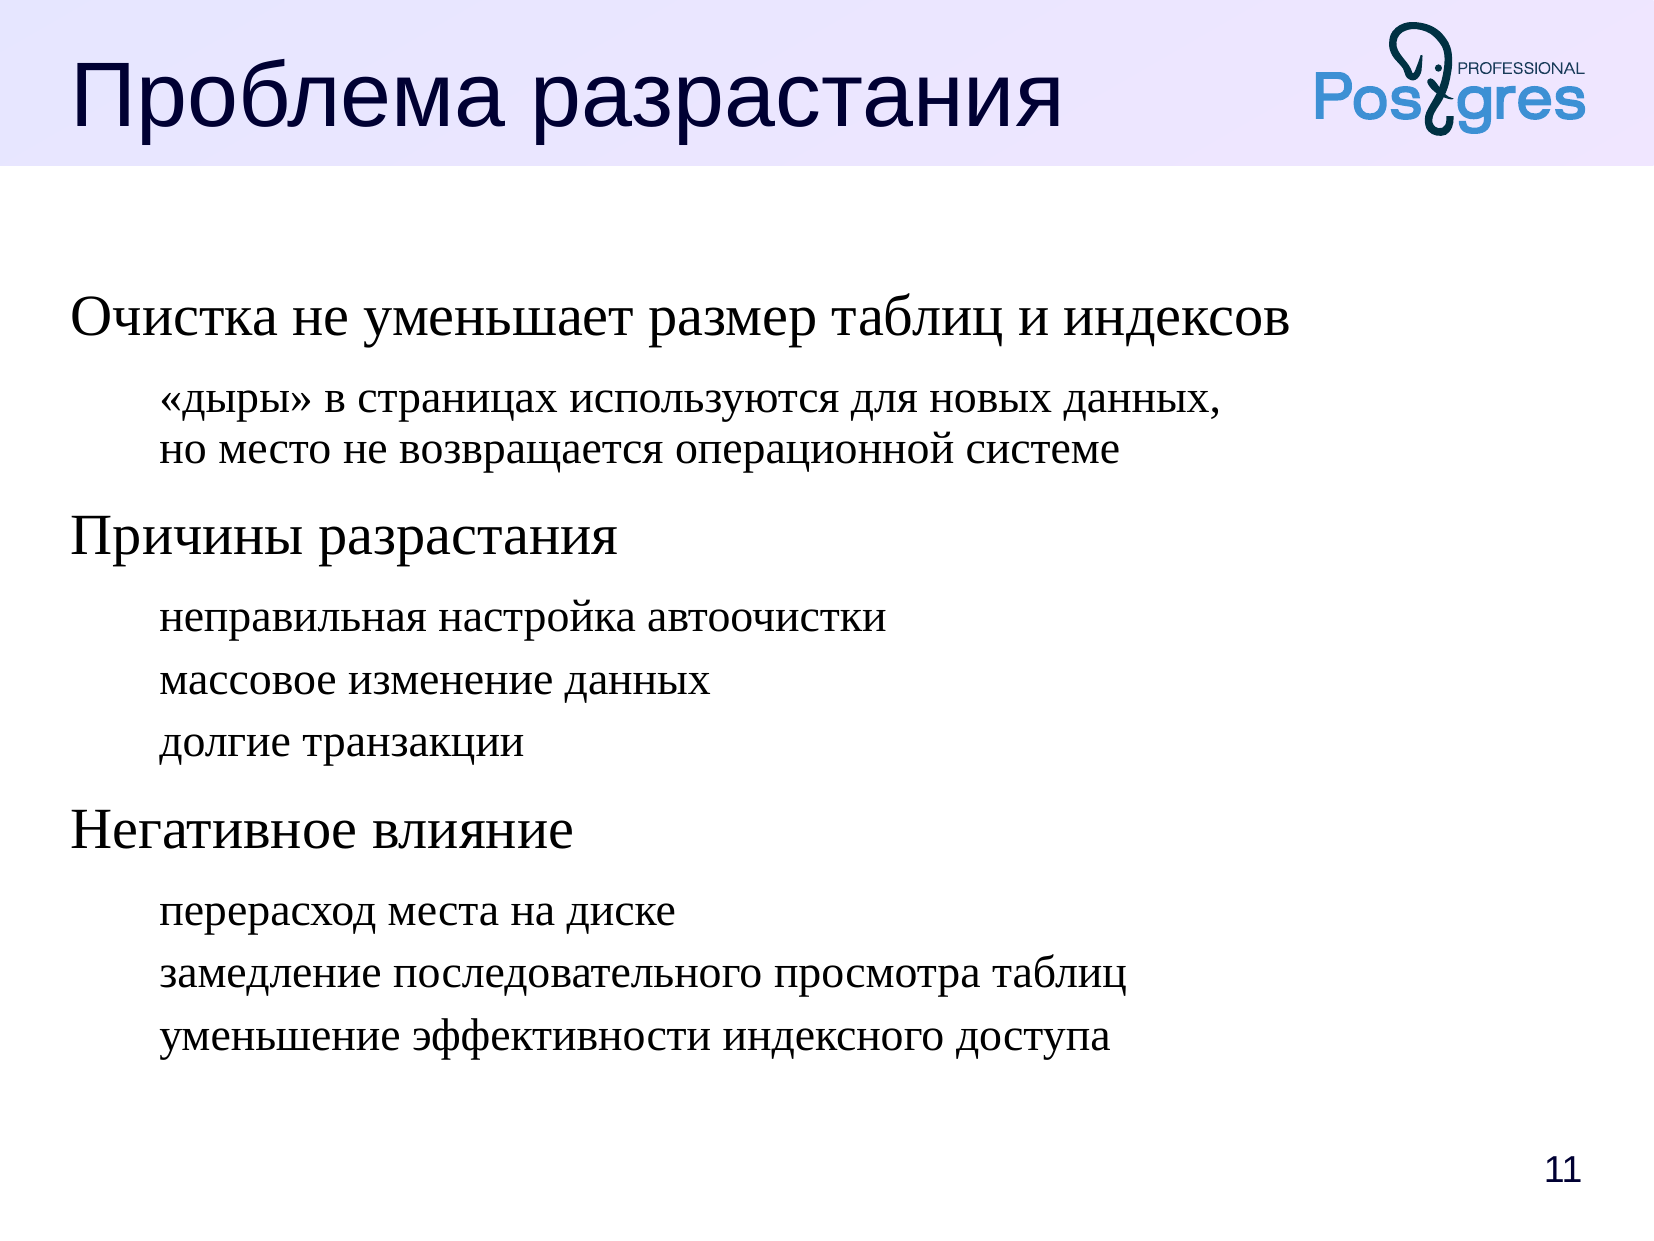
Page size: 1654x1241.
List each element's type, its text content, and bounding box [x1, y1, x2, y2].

list Очистка не уменьшает размер таблиц и индексов «дыры» в страницах используются для новых данных, но место не возвращается операционной системе Причины разрастания неправильная настройка автоочистки массовое изменение данных долгие транзакции Негативное влияние перерасход места на диске замедление последовательного просмотра таблиц уменьшение эффективности индексного доступа [70, 283, 1583, 1134]
title Проблема разрастания [70, 43, 1291, 147]
